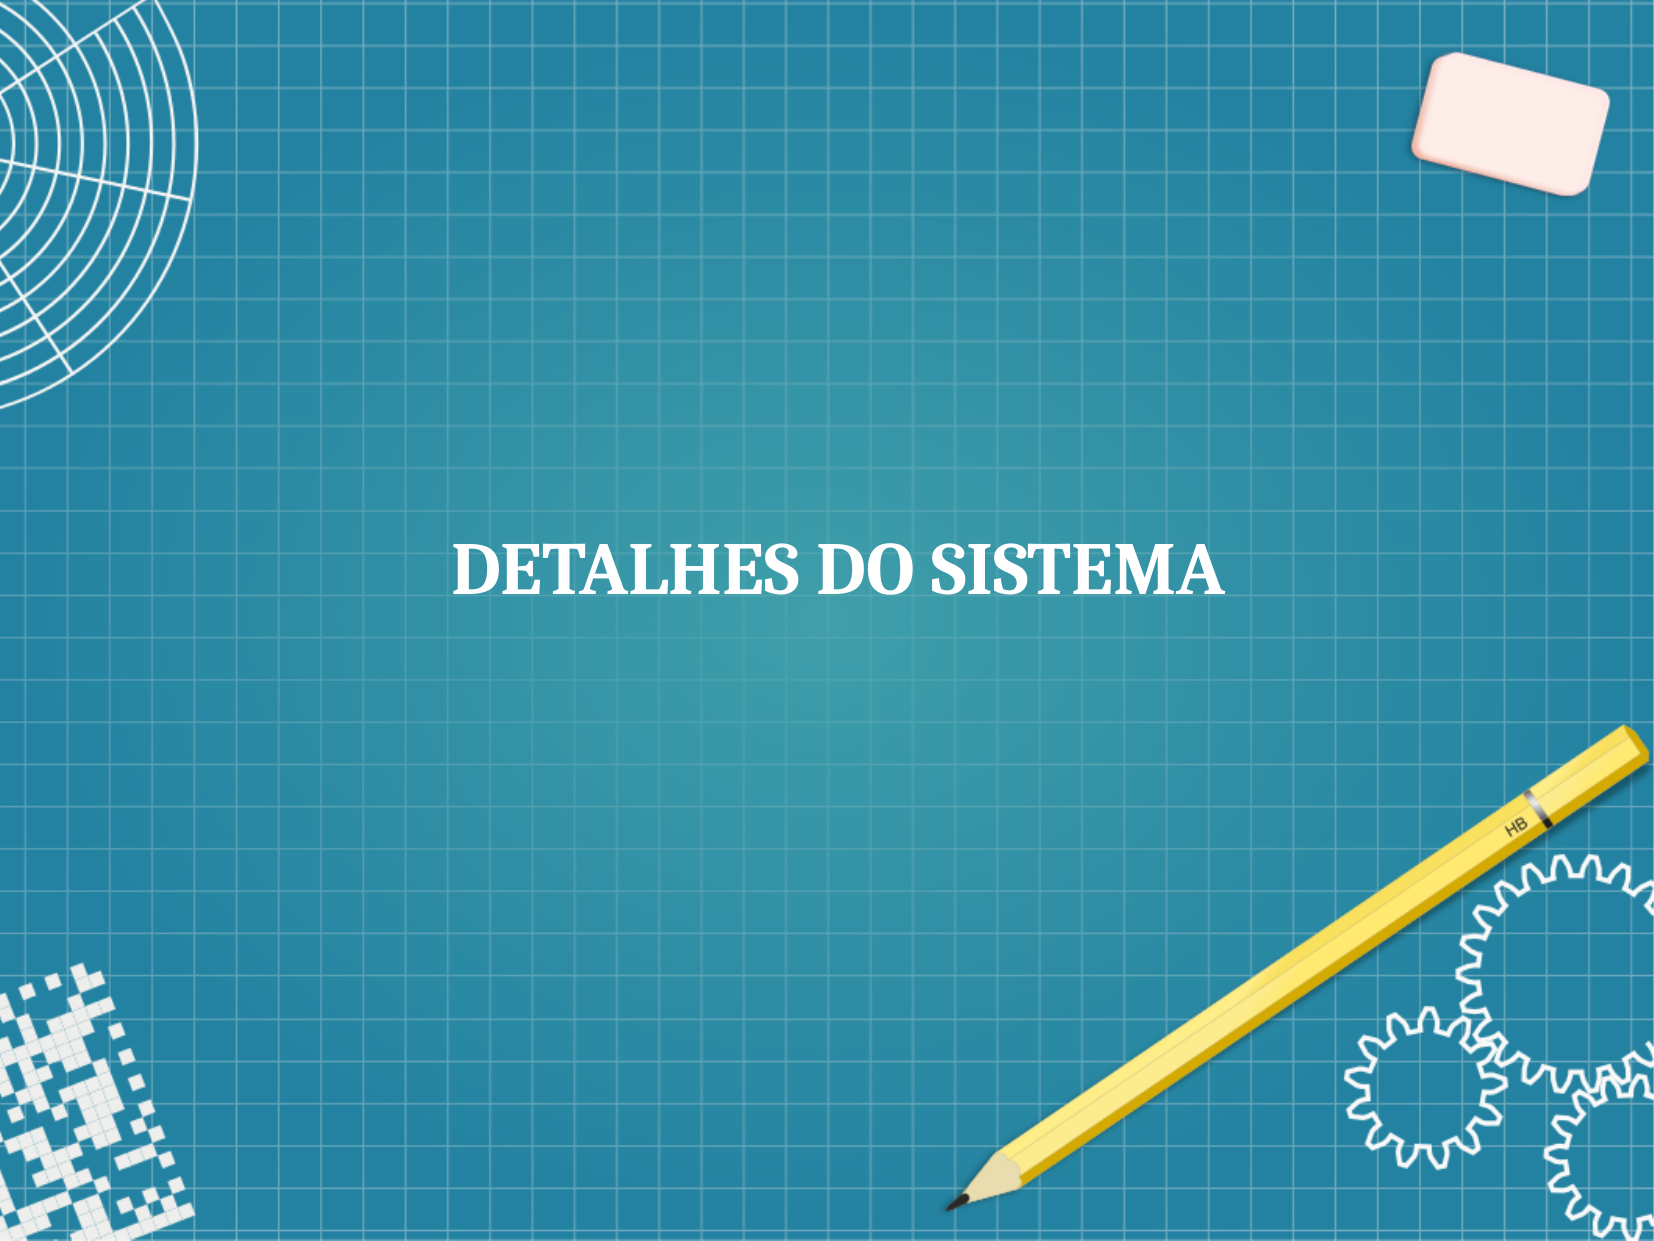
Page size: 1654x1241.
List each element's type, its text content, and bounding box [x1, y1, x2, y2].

picture [0, 0, 1654, 1241]
title DETALHES DO SISTEMA [248, 466, 1430, 674]
